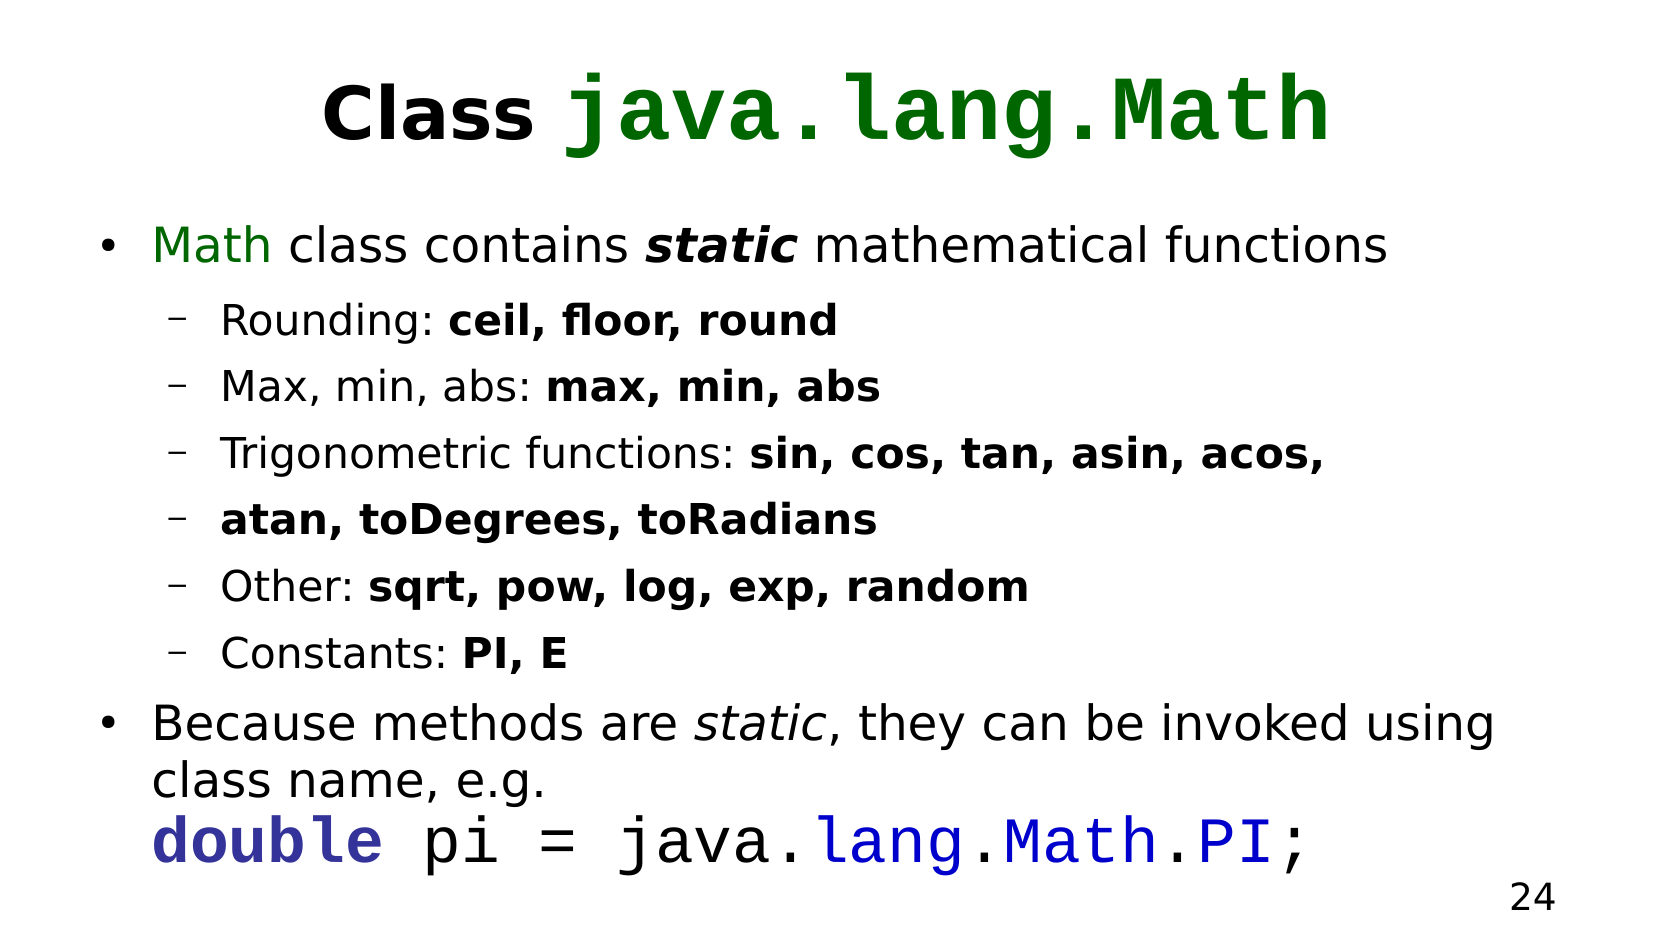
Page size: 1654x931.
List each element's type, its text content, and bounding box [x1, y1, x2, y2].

list Math class contains static mathematical functions Rounding: ceil, floor, round Max, min, abs: max, min, abs Trigonometric functions: sin, cos, tan, asin, acos, atan, toDegrees, toRadians Other: sqrt, pow, log, exp, random Constants: PI, E Because methods are static, they can be invoked using class name, e.g. double pi = java.lang.Math.PI; [82, 217, 1607, 886]
title Class java.lang.Math [82, 37, 1571, 193]
